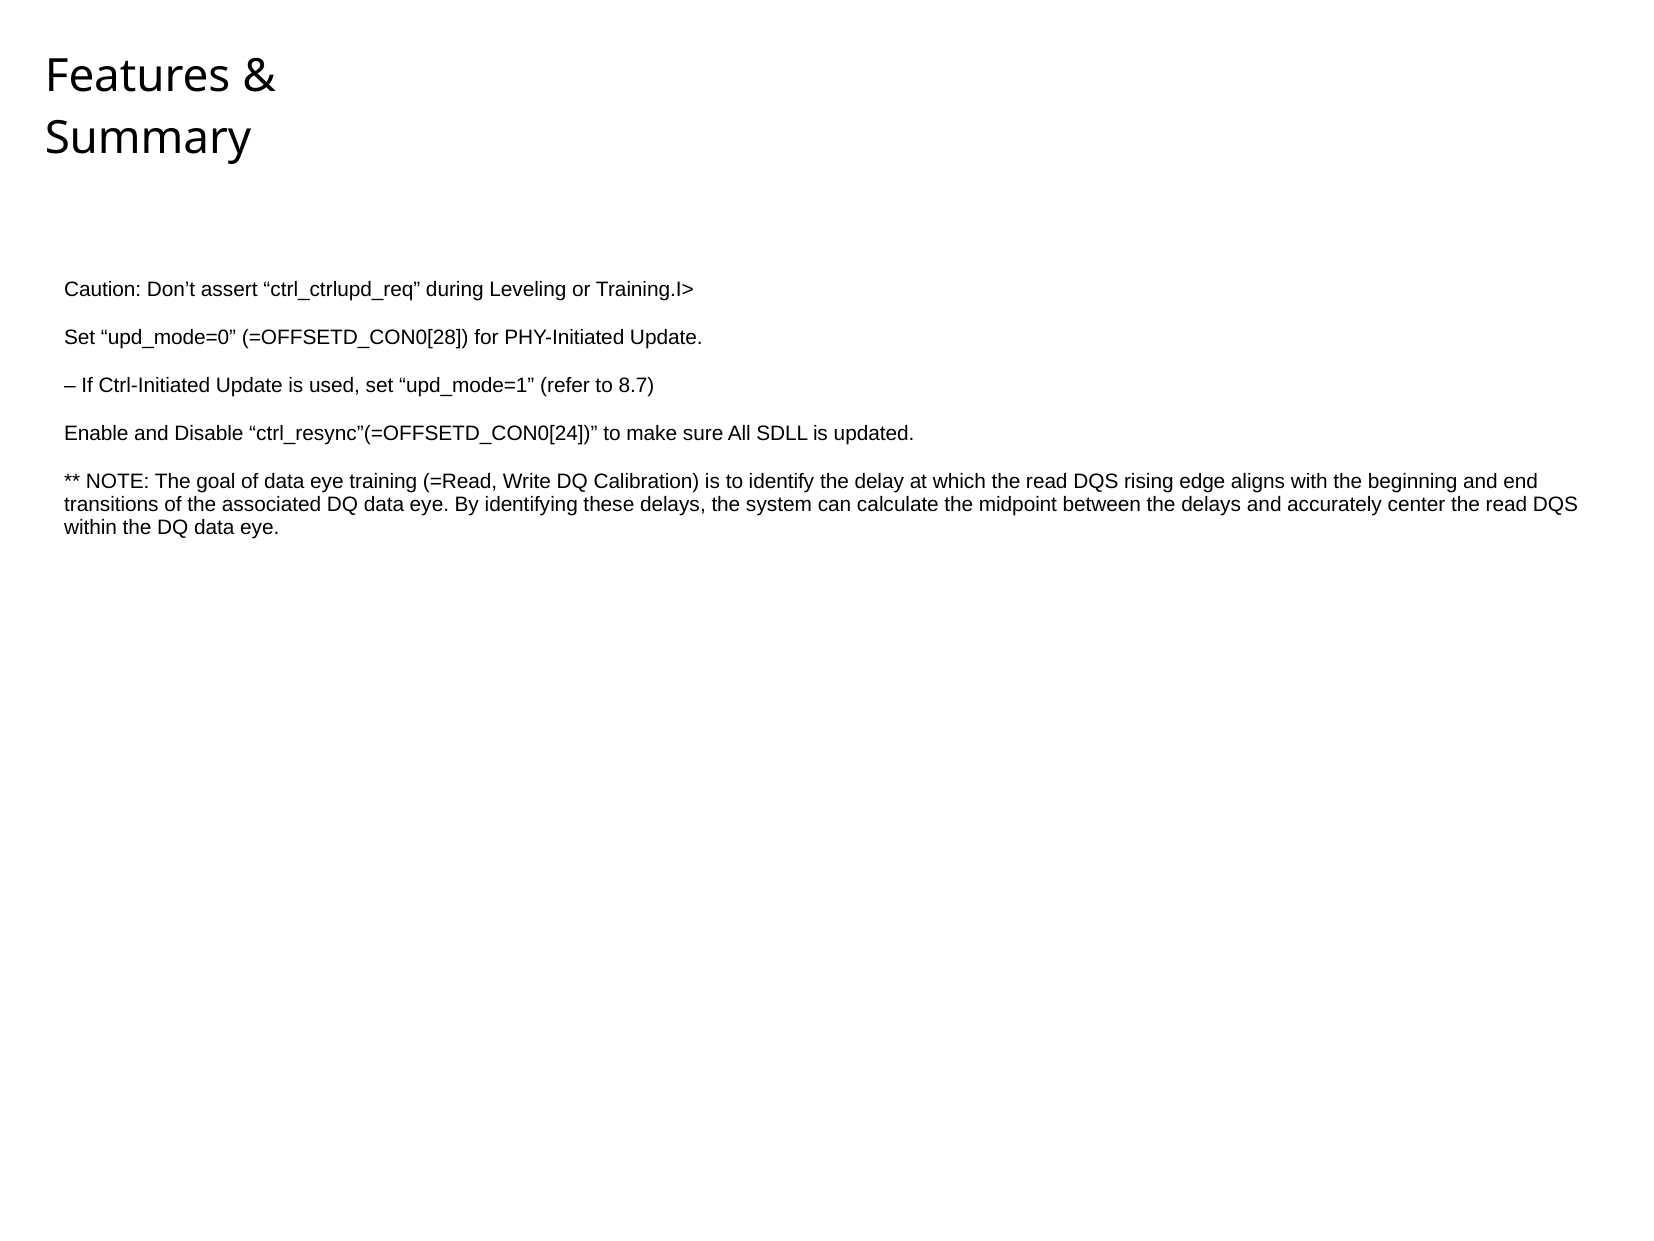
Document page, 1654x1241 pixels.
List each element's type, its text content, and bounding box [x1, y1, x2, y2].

text_box Caution: Don’t assert “ctrl_ctrlupd_req” during Leveling or Training.I> Set “upd_mode=0” (=OFFSETD_CON0[28]) for PHY-Initiated Update. – If Ctrl-Initiated Update is used, set “upd_mode=1” (refer to 8.7) Enable and Disable “ctrl_resync”(=OFFSETD_CON0[24])” to make sure All SDLL is updated. ** NOTE: The goal of data eye training (=Read, Write DQ Calibration) is to identify the delay at which the read DQS rising edge aligns with the beginning and end transitions of the associated DQ data eye. By identifying these delays, the system can calculate the midpoint between the delays and accurately center the read DQS within the DQ data eye. [49, 270, 1621, 694]
text_box Features & Summary [30, 34, 496, 106]
